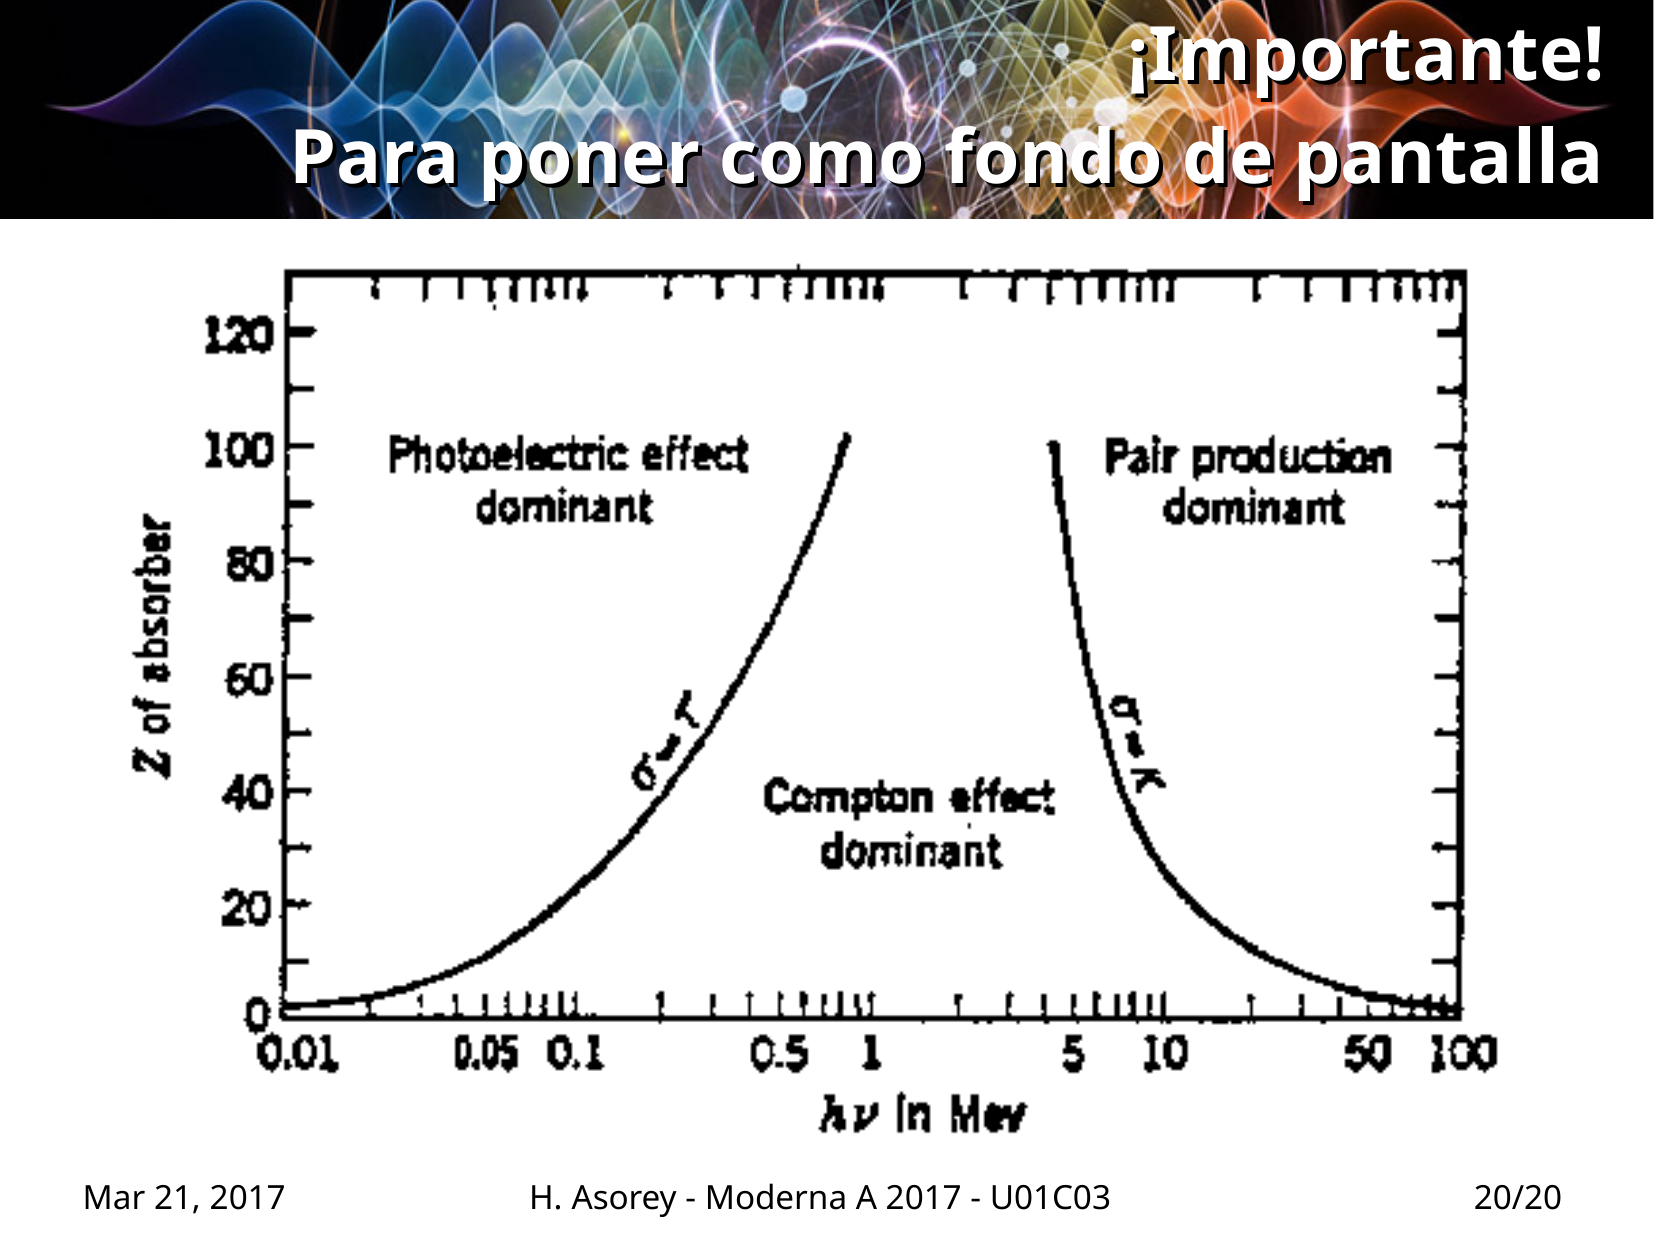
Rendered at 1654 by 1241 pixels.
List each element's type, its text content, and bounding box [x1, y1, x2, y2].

picture [0, 0, 1654, 219]
title ¡Importante! Para poner como fondo de pantalla [45, 11, 1606, 195]
picture [79, 254, 1571, 1156]
